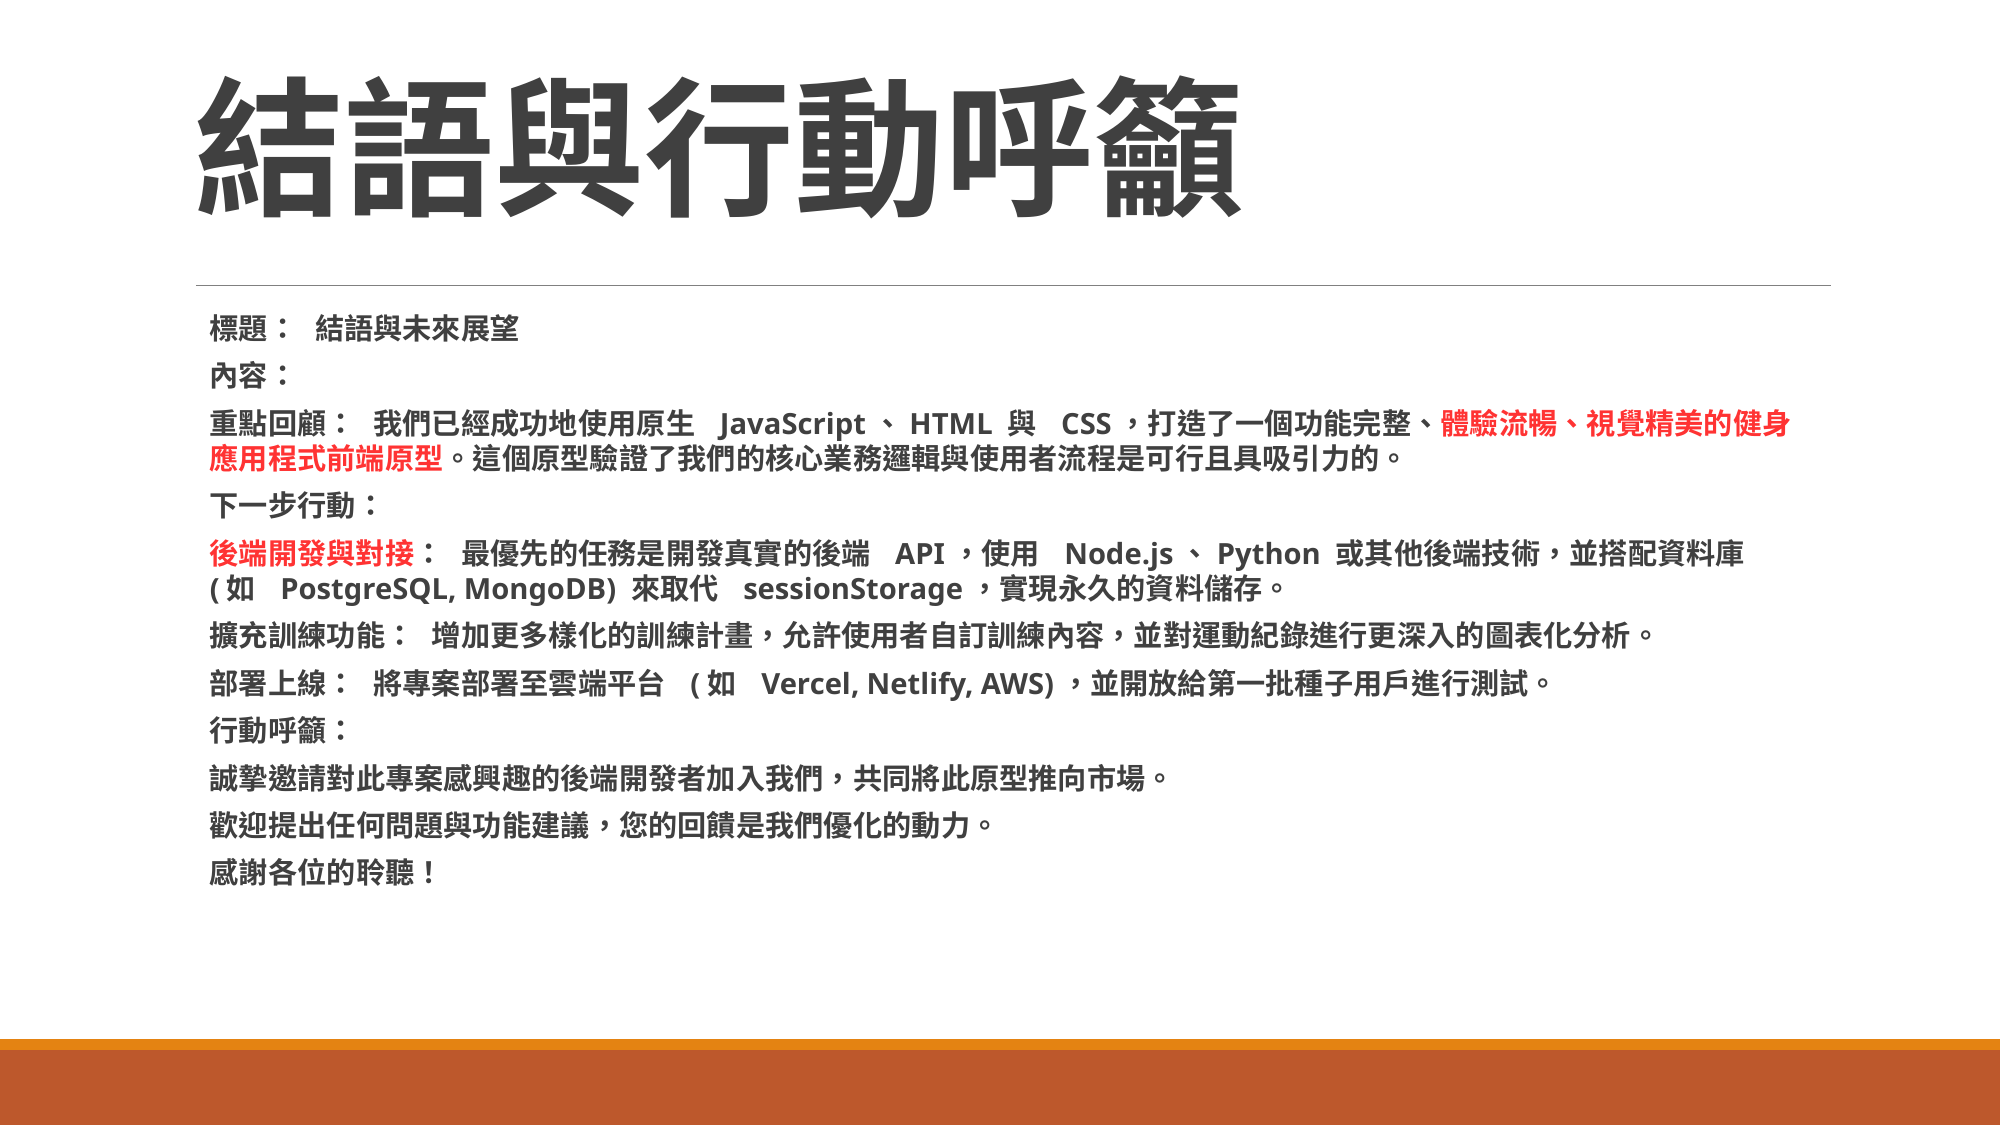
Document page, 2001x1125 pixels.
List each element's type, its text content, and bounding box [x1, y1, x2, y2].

title 結語與行動呼籲 [180, 47, 1830, 285]
list 標題： 結語與未來展望 內容： 重點回顧： 我們已經成功地使用原生 JavaScript、HTML 與 CSS，打造了一個功能完整、體驗流暢、視覺精美的健身應用程式前端原型。這個原型驗證了我們的核心業務邏輯與使用者流程是可行且具吸引力的。 下一步行動： 後端開發與對接： 最優先的任務是開發真實的後端 API，使用 Node.js、Python 或其他後端技術，並搭配資料庫 (如 PostgreSQL, MongoDB) 來取代 sessionStorage，實現永久的資料儲存。 擴充訓練功能： 增加更多樣化的訓練計畫，允許使用者自訂訓練內容，並對運動紀錄進行更深入的圖表化分析。 部署上線： 將專案部署至雲端平台 (如 Vercel, Netlify, AWS)，並開放給第一批種子用戶進行測試。 行動呼籲： 誠摯邀請對此專案感興趣的後端開發者加入我們，共同將此原型推向市場。 歡迎提出任何問題與功能建議，您的回饋是我們優化的動力。 感謝各位的聆聽！ [180, 302, 1830, 963]
